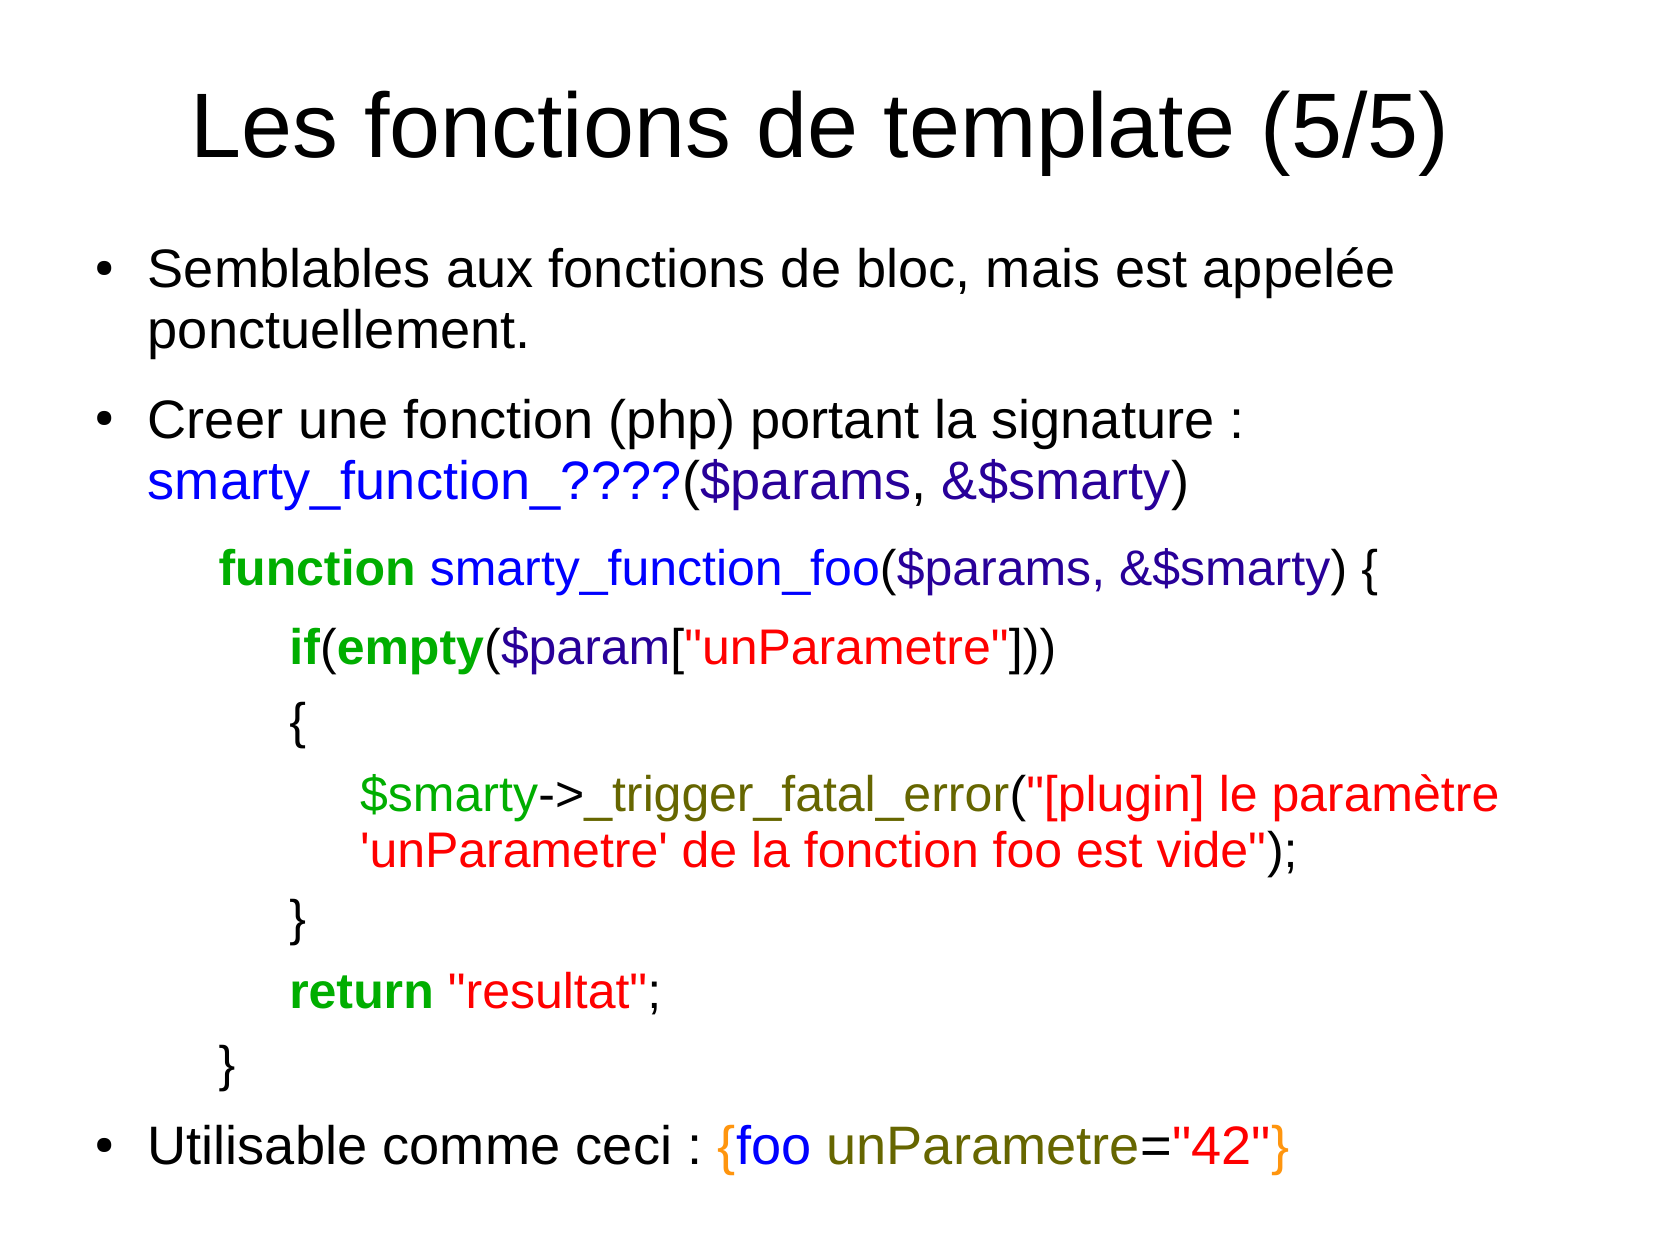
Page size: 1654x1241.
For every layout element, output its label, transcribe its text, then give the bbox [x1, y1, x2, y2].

list Semblables aux fonctions de bloc, mais est appelée ponctuellement. Creer une fonction (php) portant la signature : smarty_function_????($params, &$smarty) function smarty_function_foo($params, &$smarty) { if(empty($param["unParametre"])) { $smarty->_trigger_fatal_error("[plugin] le paramètre 'unParametre' de la fonction foo est vide"); } return "resultat"; } Utilisable comme ceci : {foo unParametre="42"} [76, 238, 1565, 1182]
title Les fonctions de template (5/5) [76, 29, 1565, 222]
